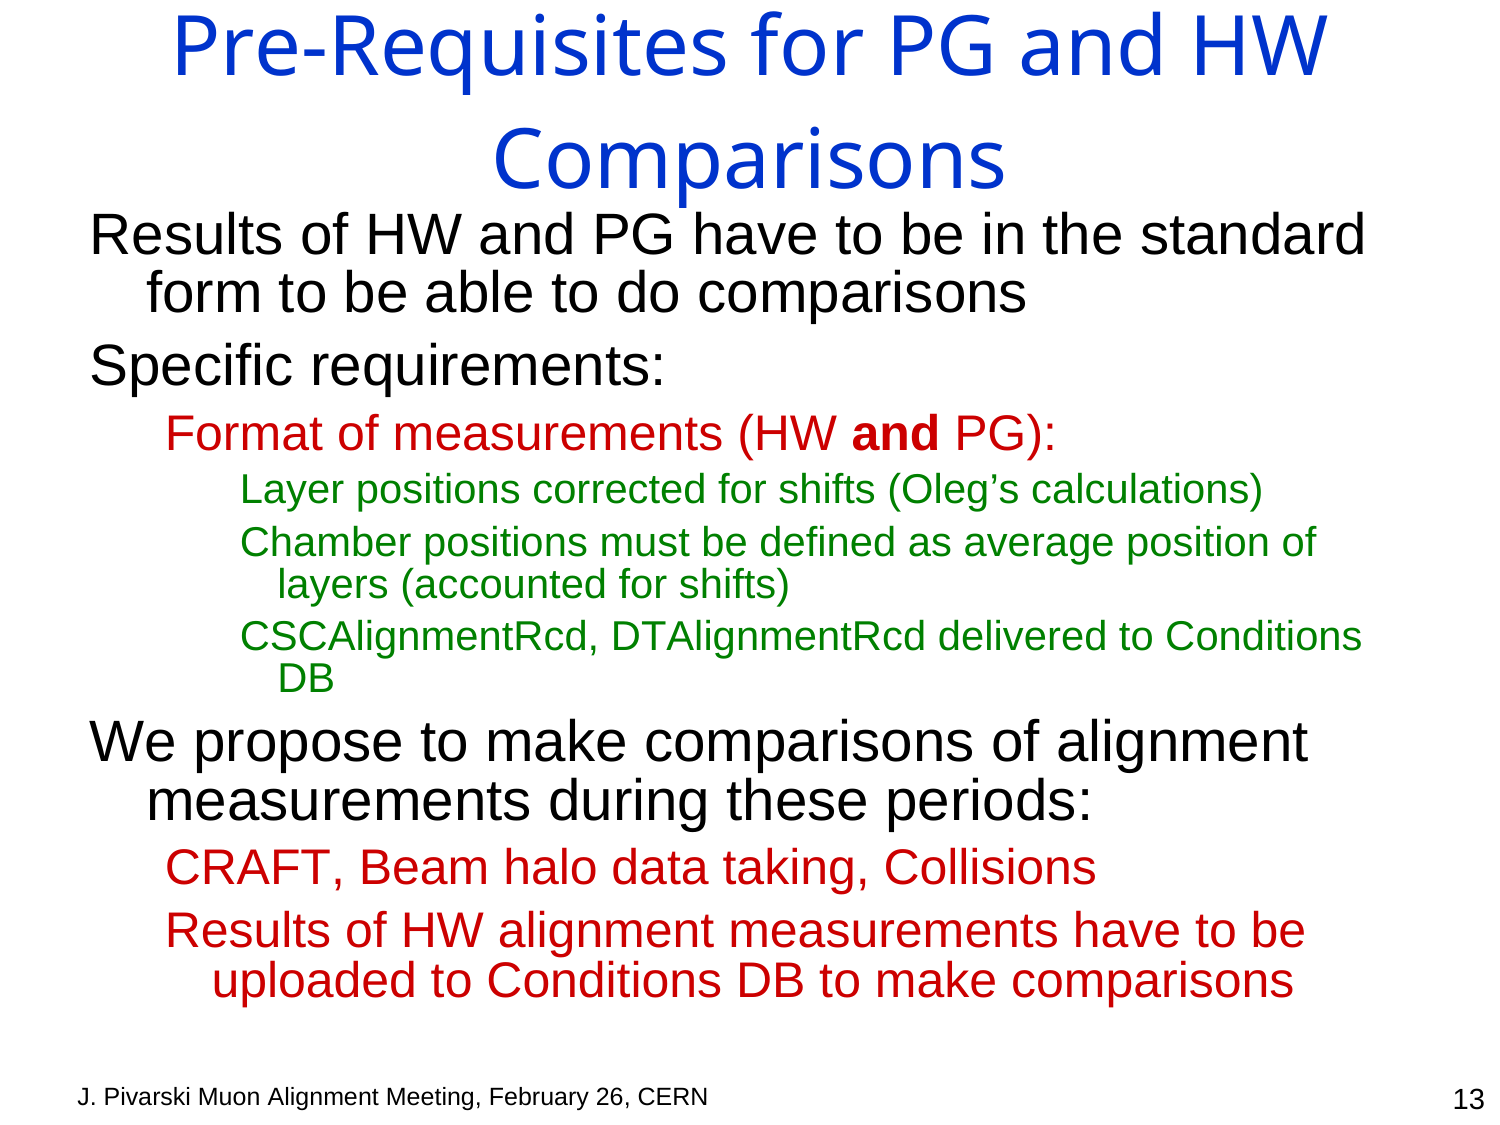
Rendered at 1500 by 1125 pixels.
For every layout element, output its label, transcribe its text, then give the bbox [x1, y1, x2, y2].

list Results of HW and PG have to be in the standard form to be able to do comparisons Specific requirements: Format of measurements (HW and PG): Layer positions corrected for shifts (Oleg’s calculations) Chamber positions must be defined as average position of layers (accounted for shifts) CSCAlignmentRcd, DTAlignmentRcd delivered to Conditions DB We propose to make comparisons of alignment measurements during these periods: CRAFT, Beam halo data taking, Collisions Results of HW alignment measurements have to be uploaded to Conditions DB to make comparisons [75, 200, 1426, 1088]
title Pre-Requisites for PG and HW Comparisons [75, 0, 1426, 200]
